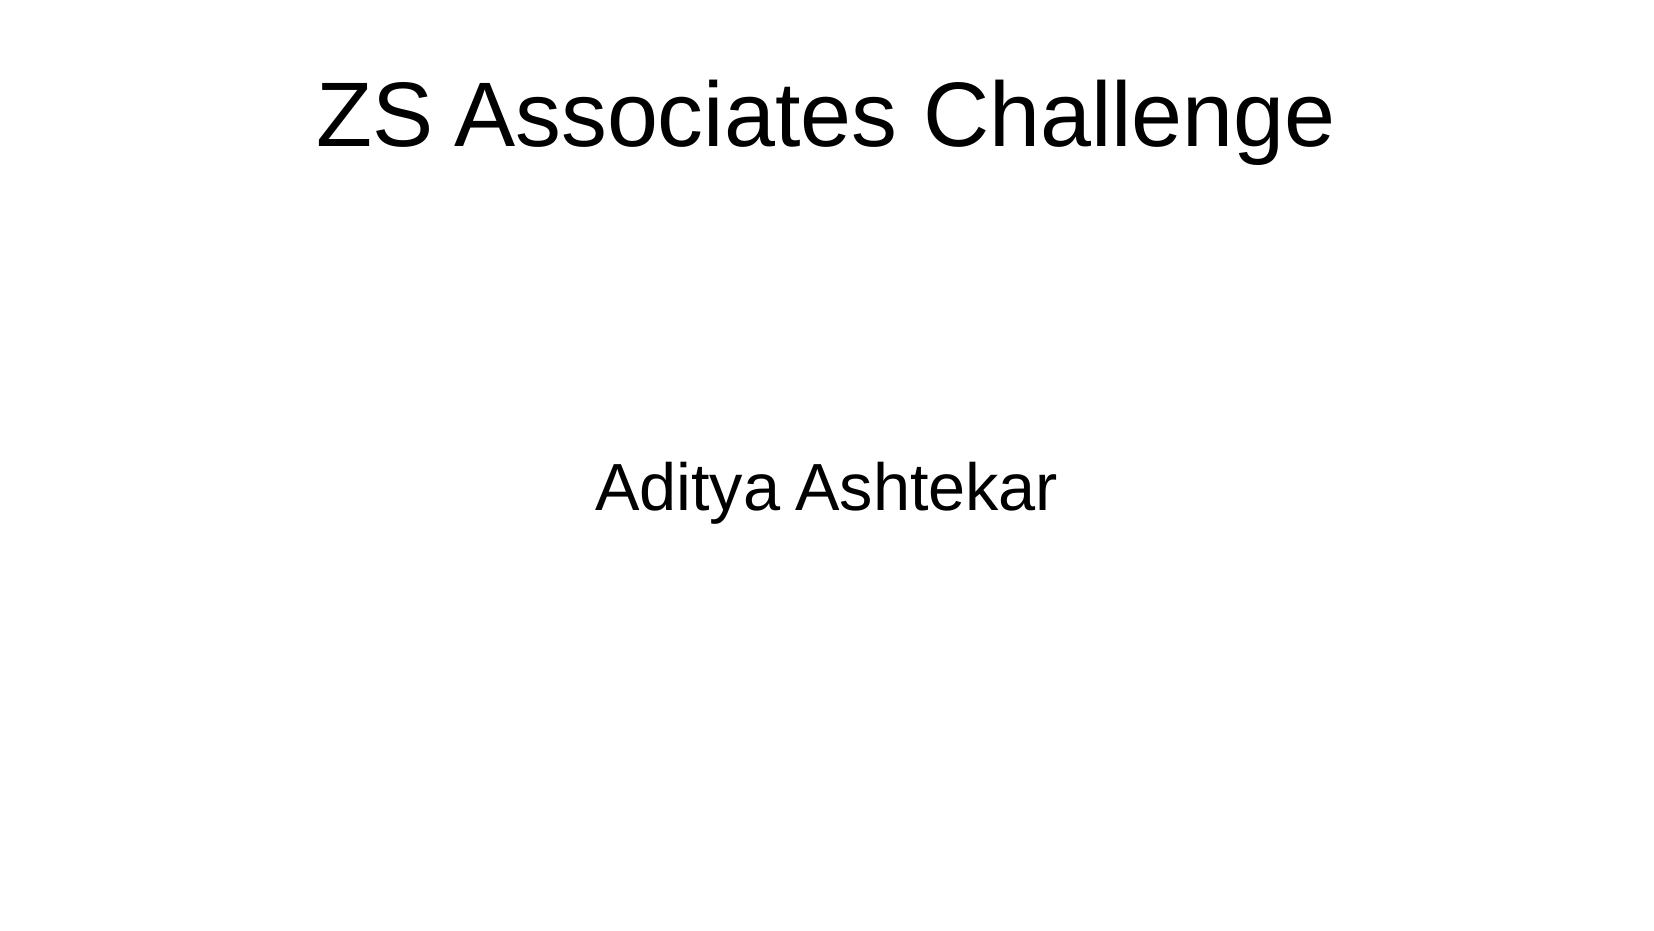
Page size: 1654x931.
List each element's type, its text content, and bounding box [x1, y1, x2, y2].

subtitle Aditya Ashtekar [82, 217, 1571, 758]
title ZS Associates Challenge [82, 37, 1571, 193]
